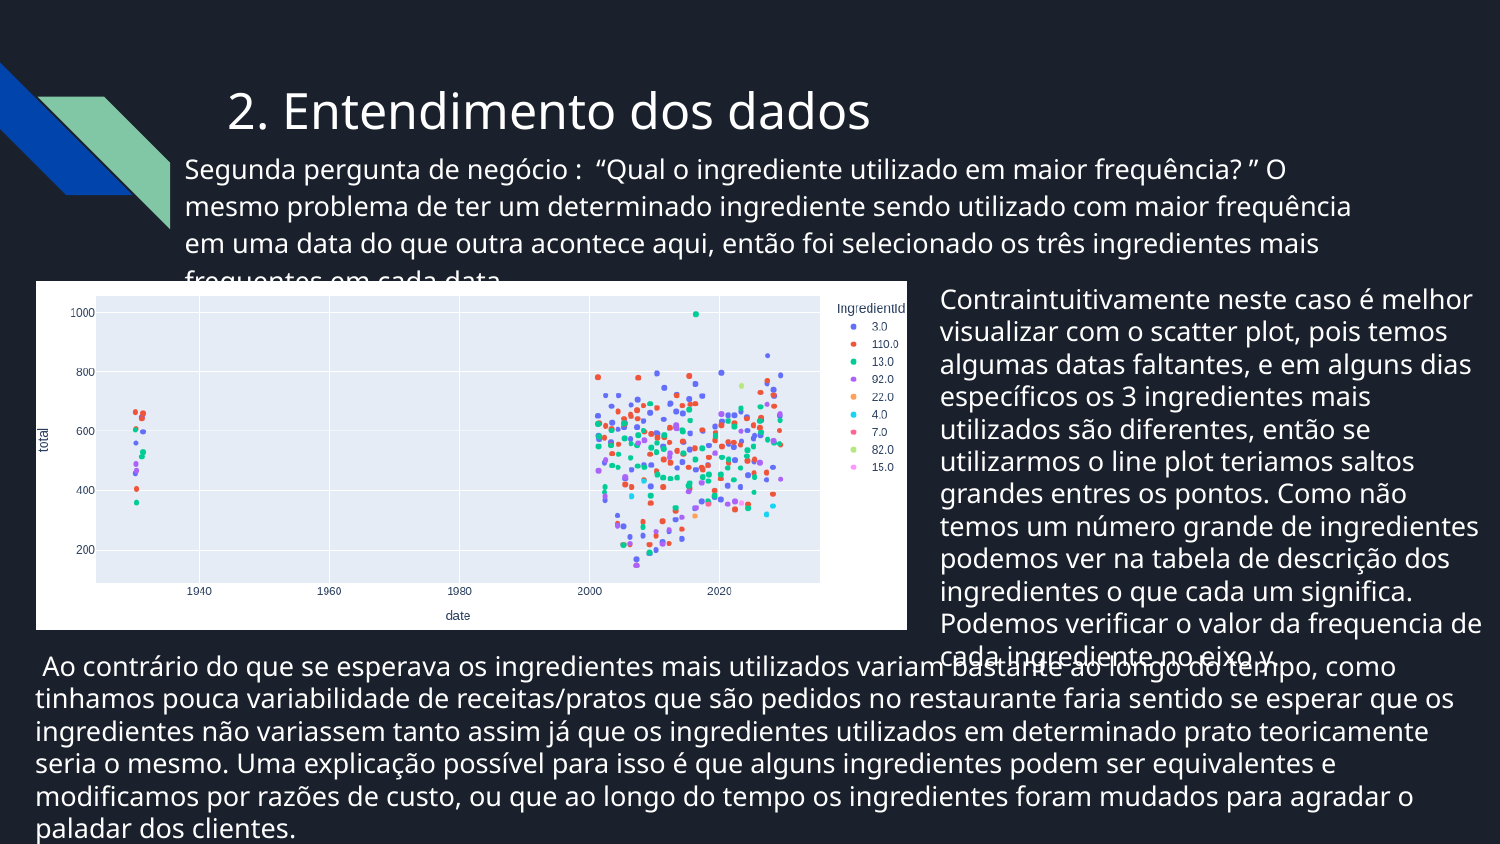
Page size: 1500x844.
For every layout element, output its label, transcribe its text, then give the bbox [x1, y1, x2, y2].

text_box Contraintuitivamente neste caso é melhor visualizar com o scatter plot, pois temos algumas datas faltantes, e em alguns dias específicos os 3 ingredientes mais utilizados são diferentes, então se utilizarmos o line plot teriamos saltos grandes entres os pontos. Como não temos um número grande de ingredientes podemos ver na tabela de descrição dos ingredientes o que cada um significa. Podemos verificar o valor da frequencia de cada ingrediente no eixo y. [924, 267, 1500, 630]
text_box Ao contrário do que se esperava os ingredientes mais utilizados variam bastante ao longo do tempo, como tinhamos pouca variabilidade de receitas/pratos que são pedidos no restaurante faria sentido se esperar que os ingredientes não variassem tanto assim já que os ingredientes utilizados em determinado prato teoricamente seria o mesmo. Uma explicação possível para isso é que alguns ingredientes podem ser equivalentes e modificamos por razões de custo, ou que ao longo do tempo os ingredientes foram mudados para agradar o paladar dos clientes. [20, 634, 1476, 824]
picture [36, 281, 907, 631]
list Segunda pergunta de negócio : “Qual o ingrediente utilizado em maior frequência? ” O mesmo problema de ter um determinado ingrediente sendo utilizado com maior frequência em uma data do que outra acontece aqui, então foi selecionado os três ingredientes mais frequentes em cada data. [169, 132, 1368, 634]
title 2. Entendimento dos dados [212, 64, 1368, 132]
